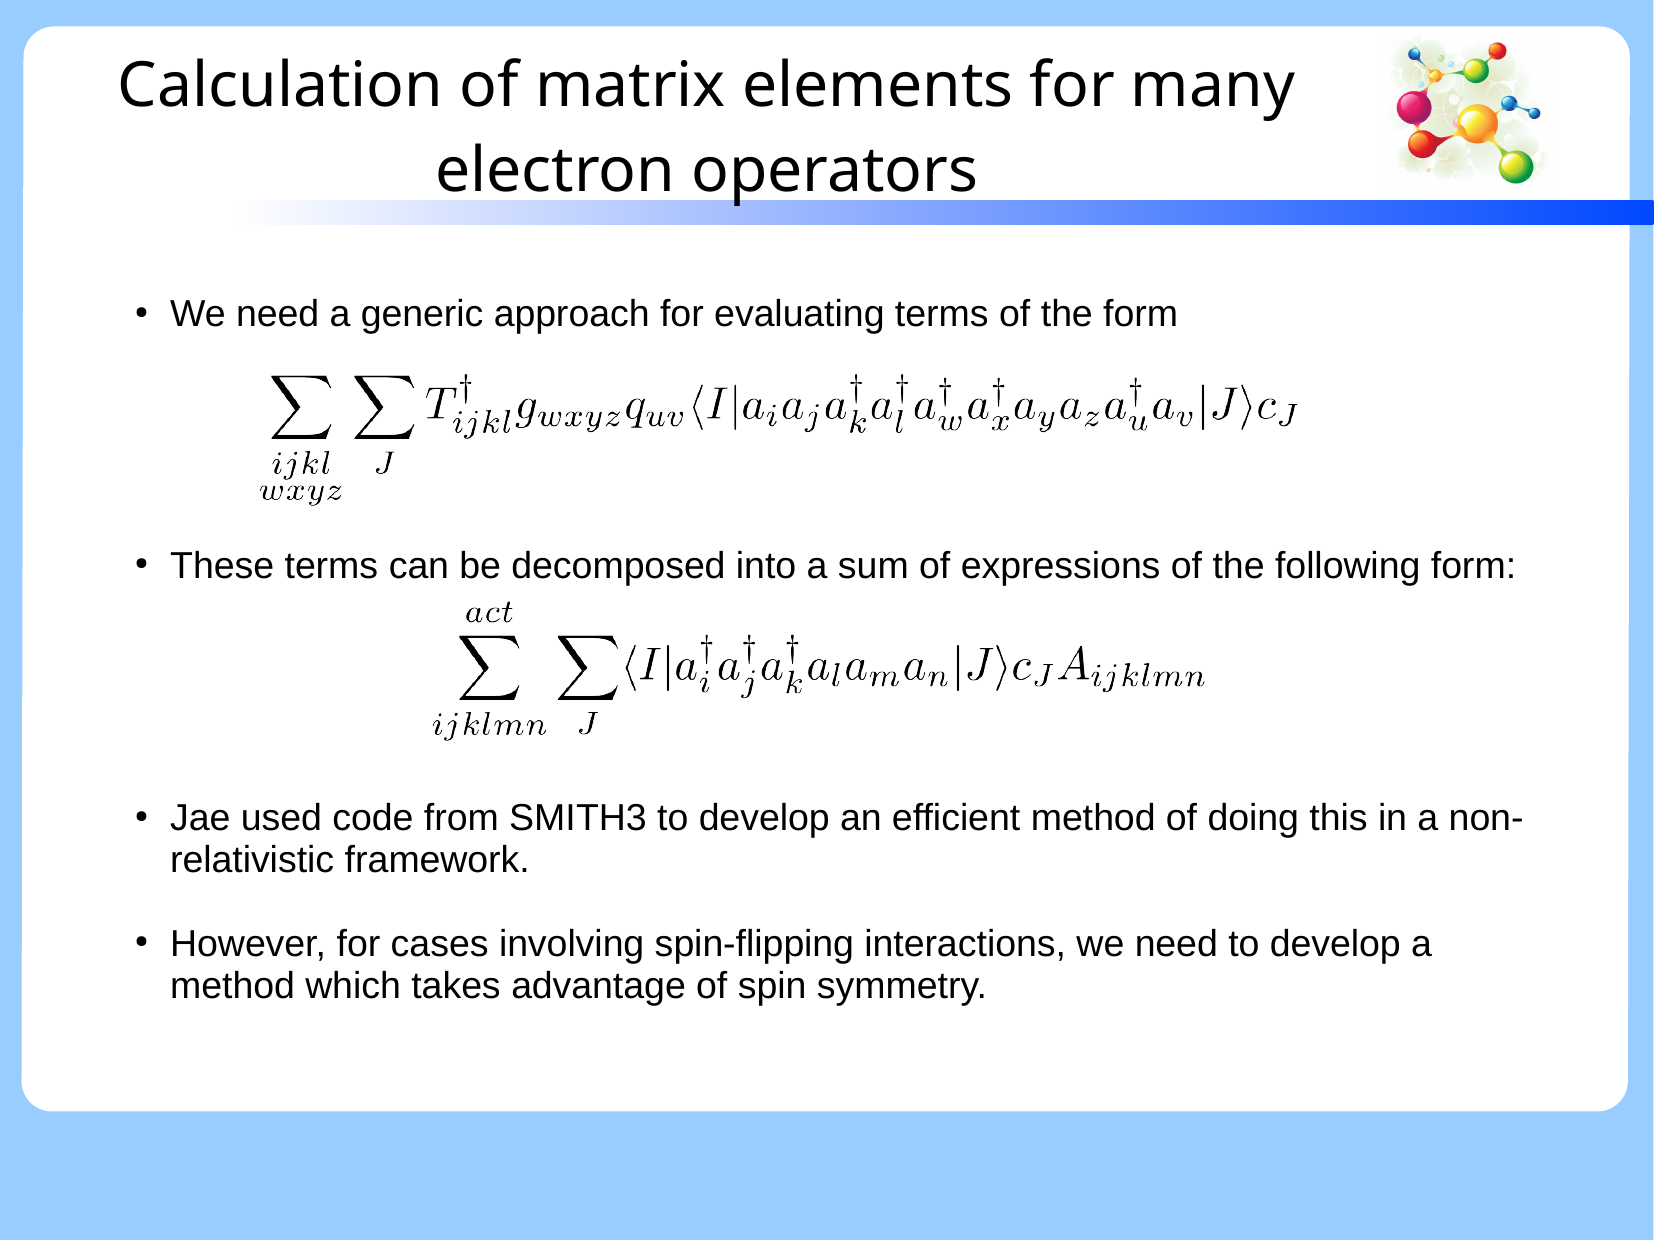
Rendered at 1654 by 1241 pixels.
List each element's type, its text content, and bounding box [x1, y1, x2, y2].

list [82, 277, 1571, 1069]
text_box We need a generic approach for evaluating terms of the form These terms can be decomposed into a sum of expressions of the following form: Jae used code from SMITH3 to develop an efficient method of doing this in a non-relativistic framework. However, for cases involving spin-flipping interactions, we need to develop a method which takes advantage of spin symmetry. [120, 285, 1571, 1241]
picture [432, 601, 1205, 741]
picture [259, 374, 1298, 506]
picture [1382, 29, 1556, 195]
title Calculation of matrix elements for many electron operators [82, 49, 1332, 201]
